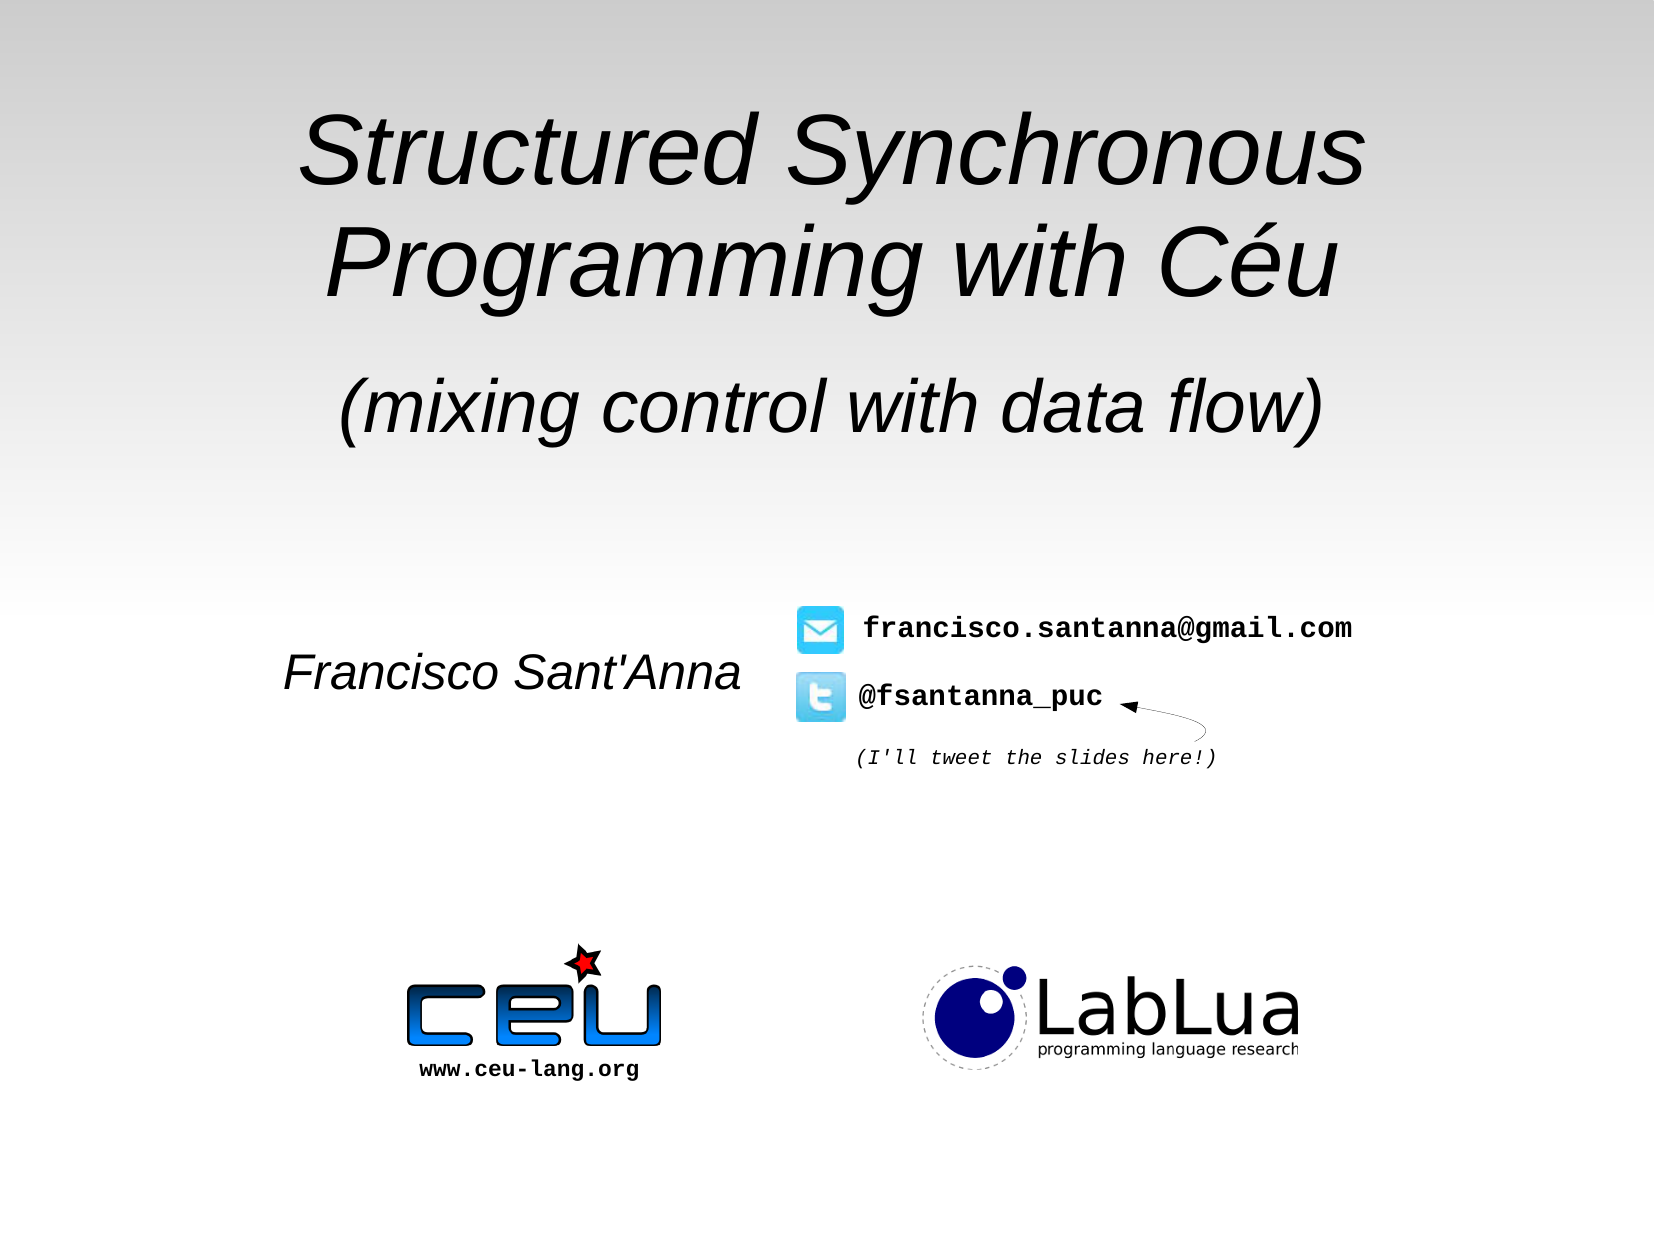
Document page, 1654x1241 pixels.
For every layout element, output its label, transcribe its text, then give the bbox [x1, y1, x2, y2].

text_box www.ceu-lang.org [398, 1050, 661, 1094]
picture [796, 672, 846, 722]
picture [922, 965, 1298, 1070]
text_box Francisco Sant'Anna [268, 590, 757, 756]
picture [407, 943, 661, 1046]
picture [797, 606, 844, 654]
subtitle Structured Synchronous Programming with Céu (mixing control with data flow) [88, 93, 1577, 449]
text_box francisco.santanna@gmail.com @fsantanna_puc (I'll tweet the slides here!) [777, 605, 1385, 781]
